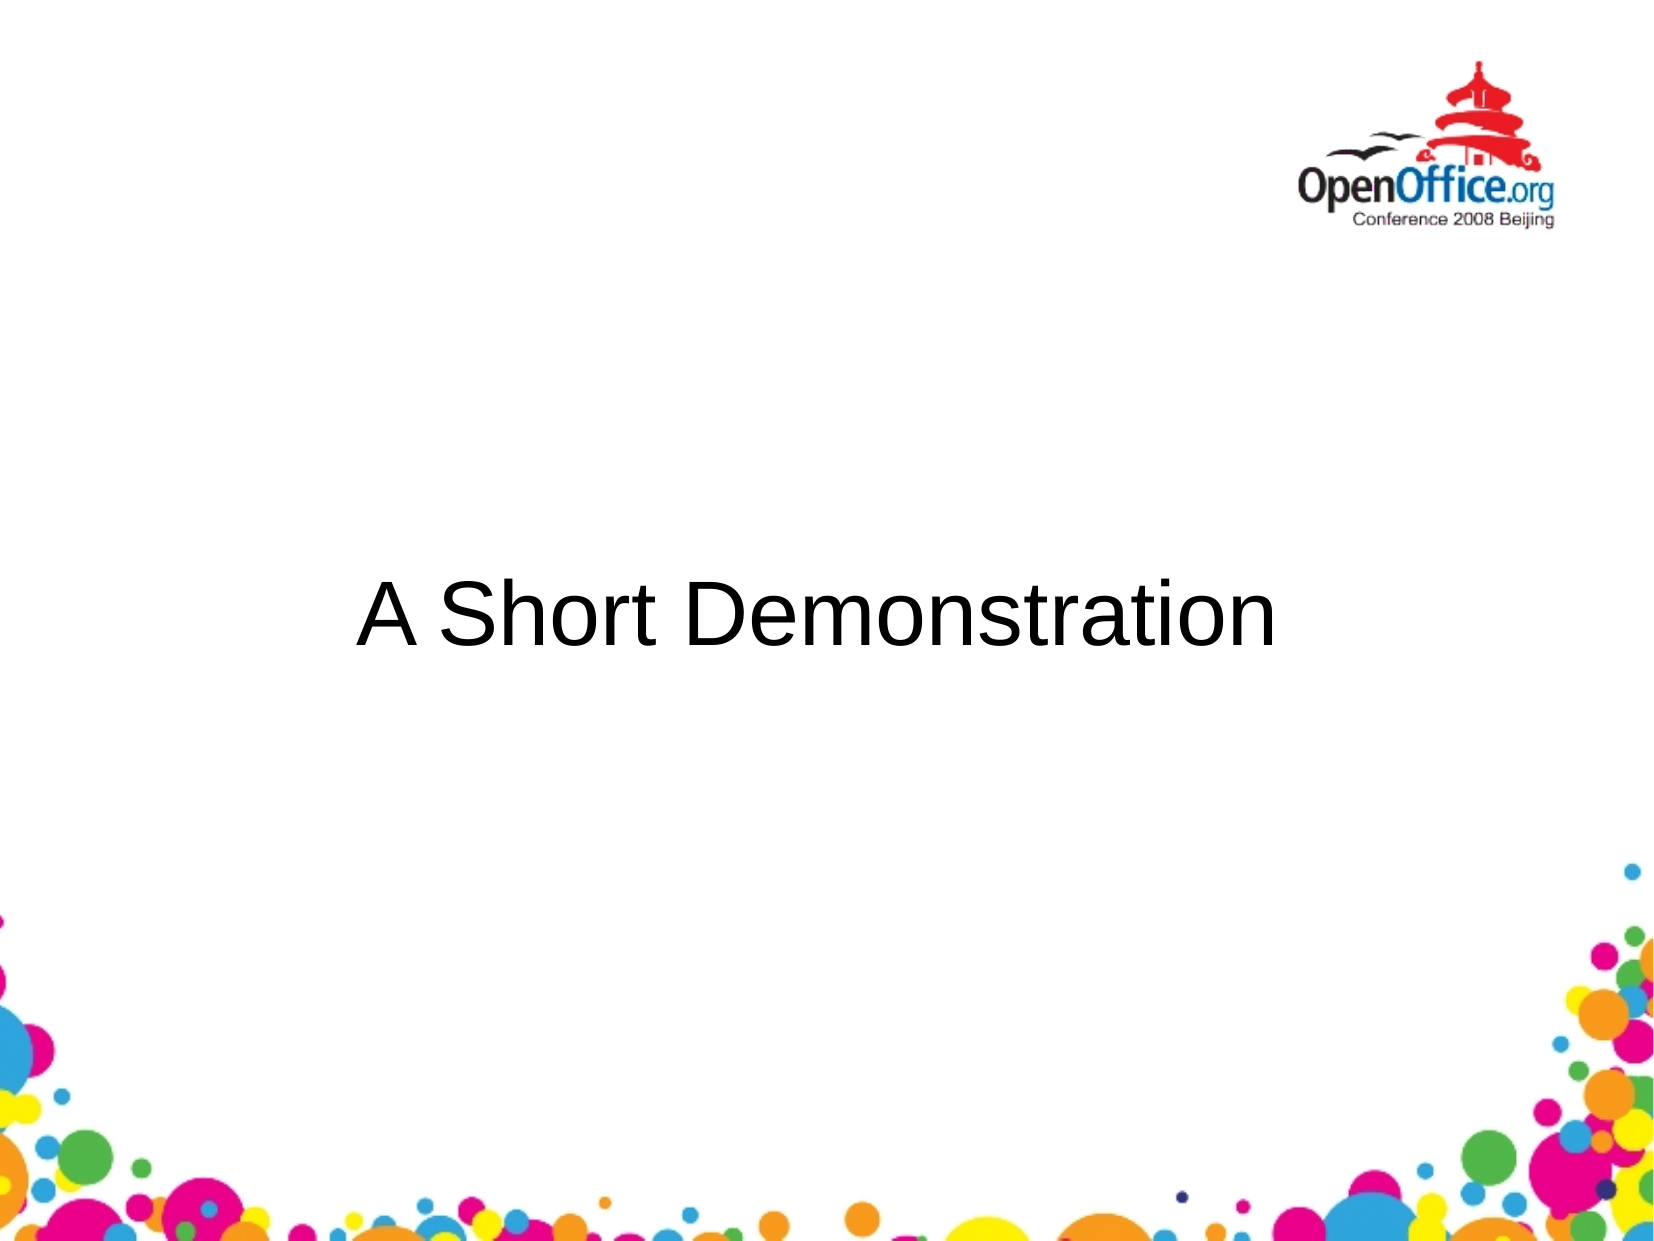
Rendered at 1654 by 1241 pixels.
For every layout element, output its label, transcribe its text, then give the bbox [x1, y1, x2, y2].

title A Short Demonstration [230, 510, 1406, 718]
picture [0, 810, 1654, 1241]
picture [1285, 51, 1569, 250]
